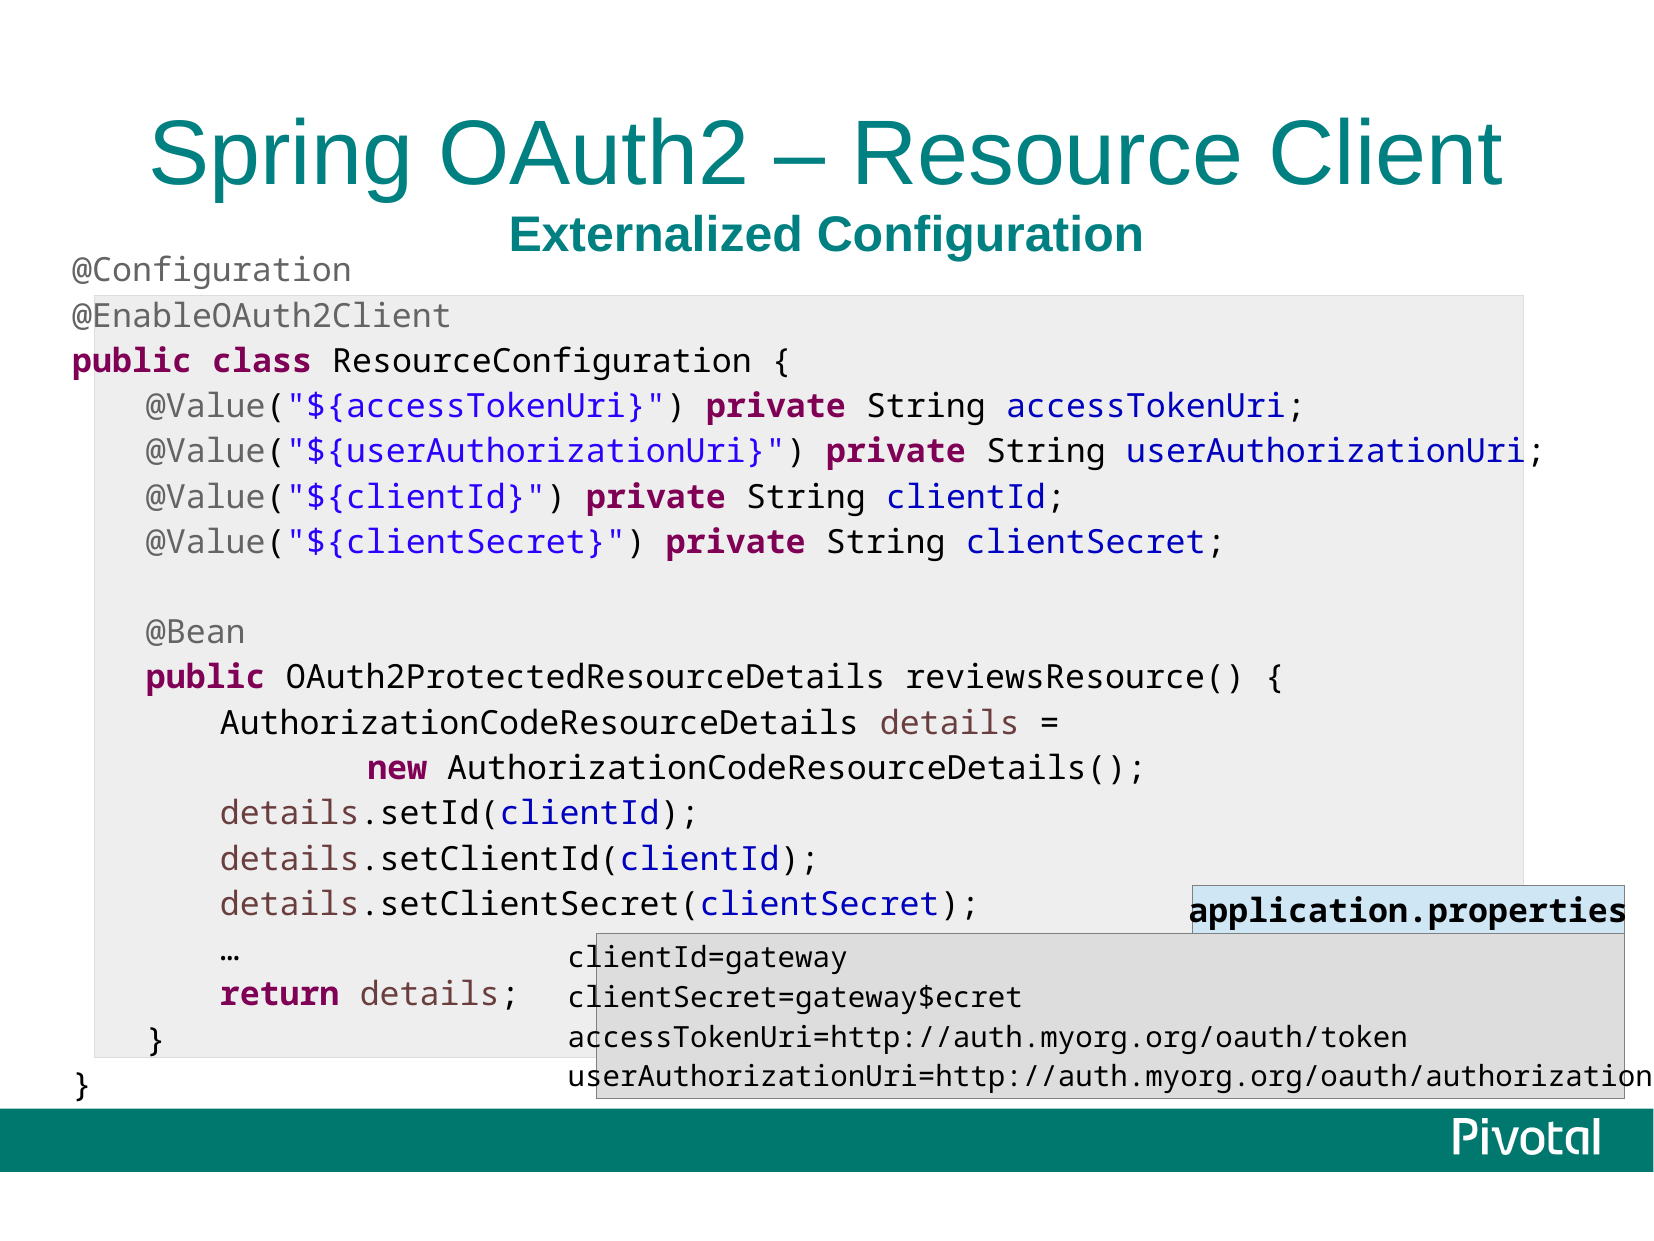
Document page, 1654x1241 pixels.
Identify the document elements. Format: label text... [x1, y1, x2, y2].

text_box clientId=gateway clientSecret=gateway$ecret accessTokenUri=http://auth.myorg.org/oauth/token userAuthorizationUri=http://auth.myorg.org/oauth/authorization [596, 933, 1625, 1099]
text_box application.properties [1192, 885, 1625, 933]
text_box Externalized Configuration [0, 198, 1654, 274]
title Spring OAuth2 – Resource Client [82, 49, 1571, 198]
text_box @Configuration @EnableOAuth2Client public class ResourceConfiguration { @Value("${accessTokenUri}") private String accessTokenUri; @Value("${userAuthorizationUri}") private String userAuthorizationUri; @Value("${clientId}") private String clientId; @Value("${clientSecret}") private String clientSecret; @Bean public OAuth2ProtectedResourceDetails reviewsResource() { AuthorizationCodeResourceDetails details = new AuthorizationCodeResourceDetails(); details.setId(clientId); details.setClientId(clientId); details.setClientSecret(clientSecret); … return details; } } [94, 295, 1524, 1058]
picture [1452, 1115, 1601, 1158]
